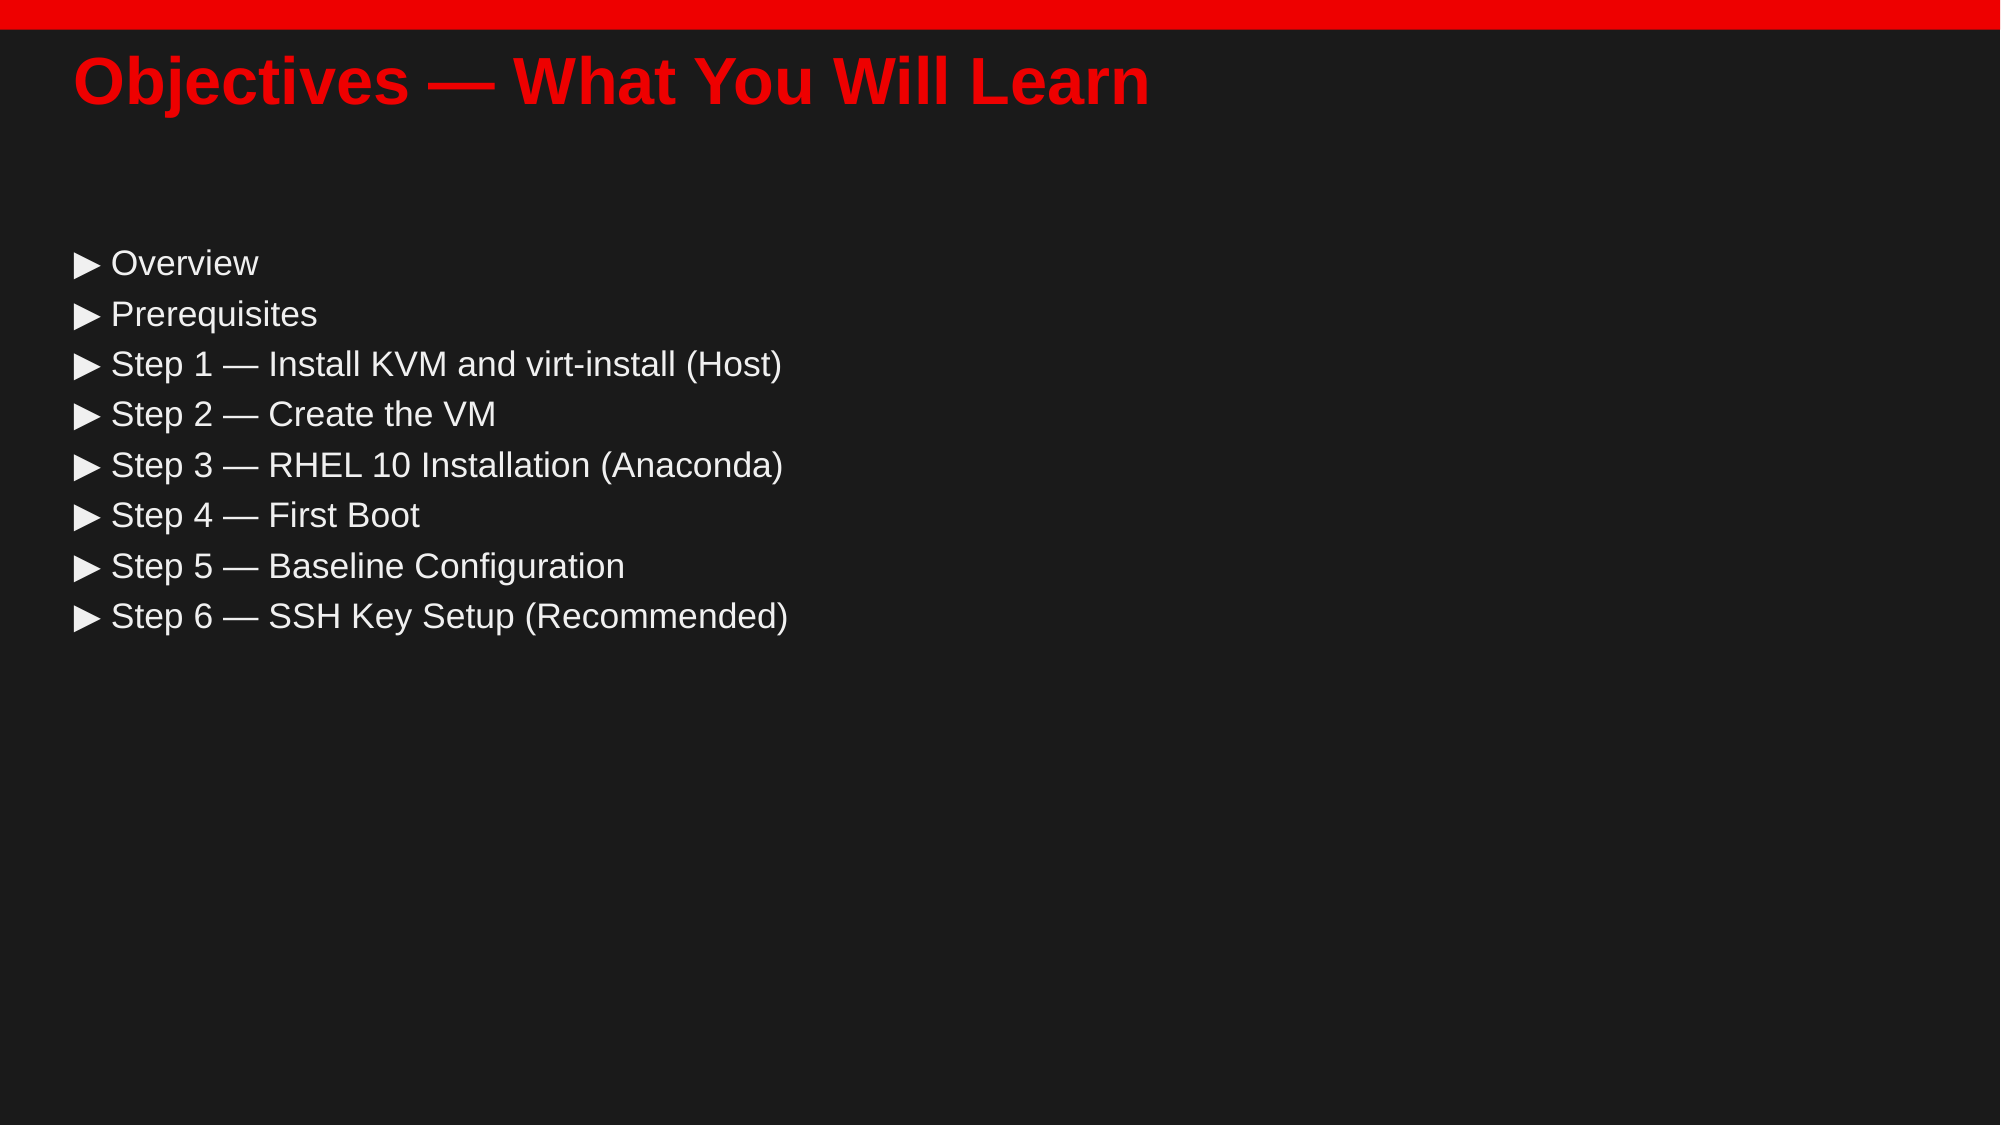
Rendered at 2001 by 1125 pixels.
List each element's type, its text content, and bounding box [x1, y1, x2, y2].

text_box ▶ Overview ▶ Prerequisites ▶ Step 1 — Install KVM and virt-install (Host) ▶ Step 2 — Create the VM ▶ Step 3 — RHEL 10 Installation (Anaconda) ▶ Step 4 — First Boot ▶ Step 5 — Baseline Configuration ▶ Step 6 — SSH Key Setup (Recommended) [59, 236, 1942, 1037]
text_box [0, 0, 2001, 30]
text_box Objectives — What You Will Learn [59, 36, 1942, 208]
